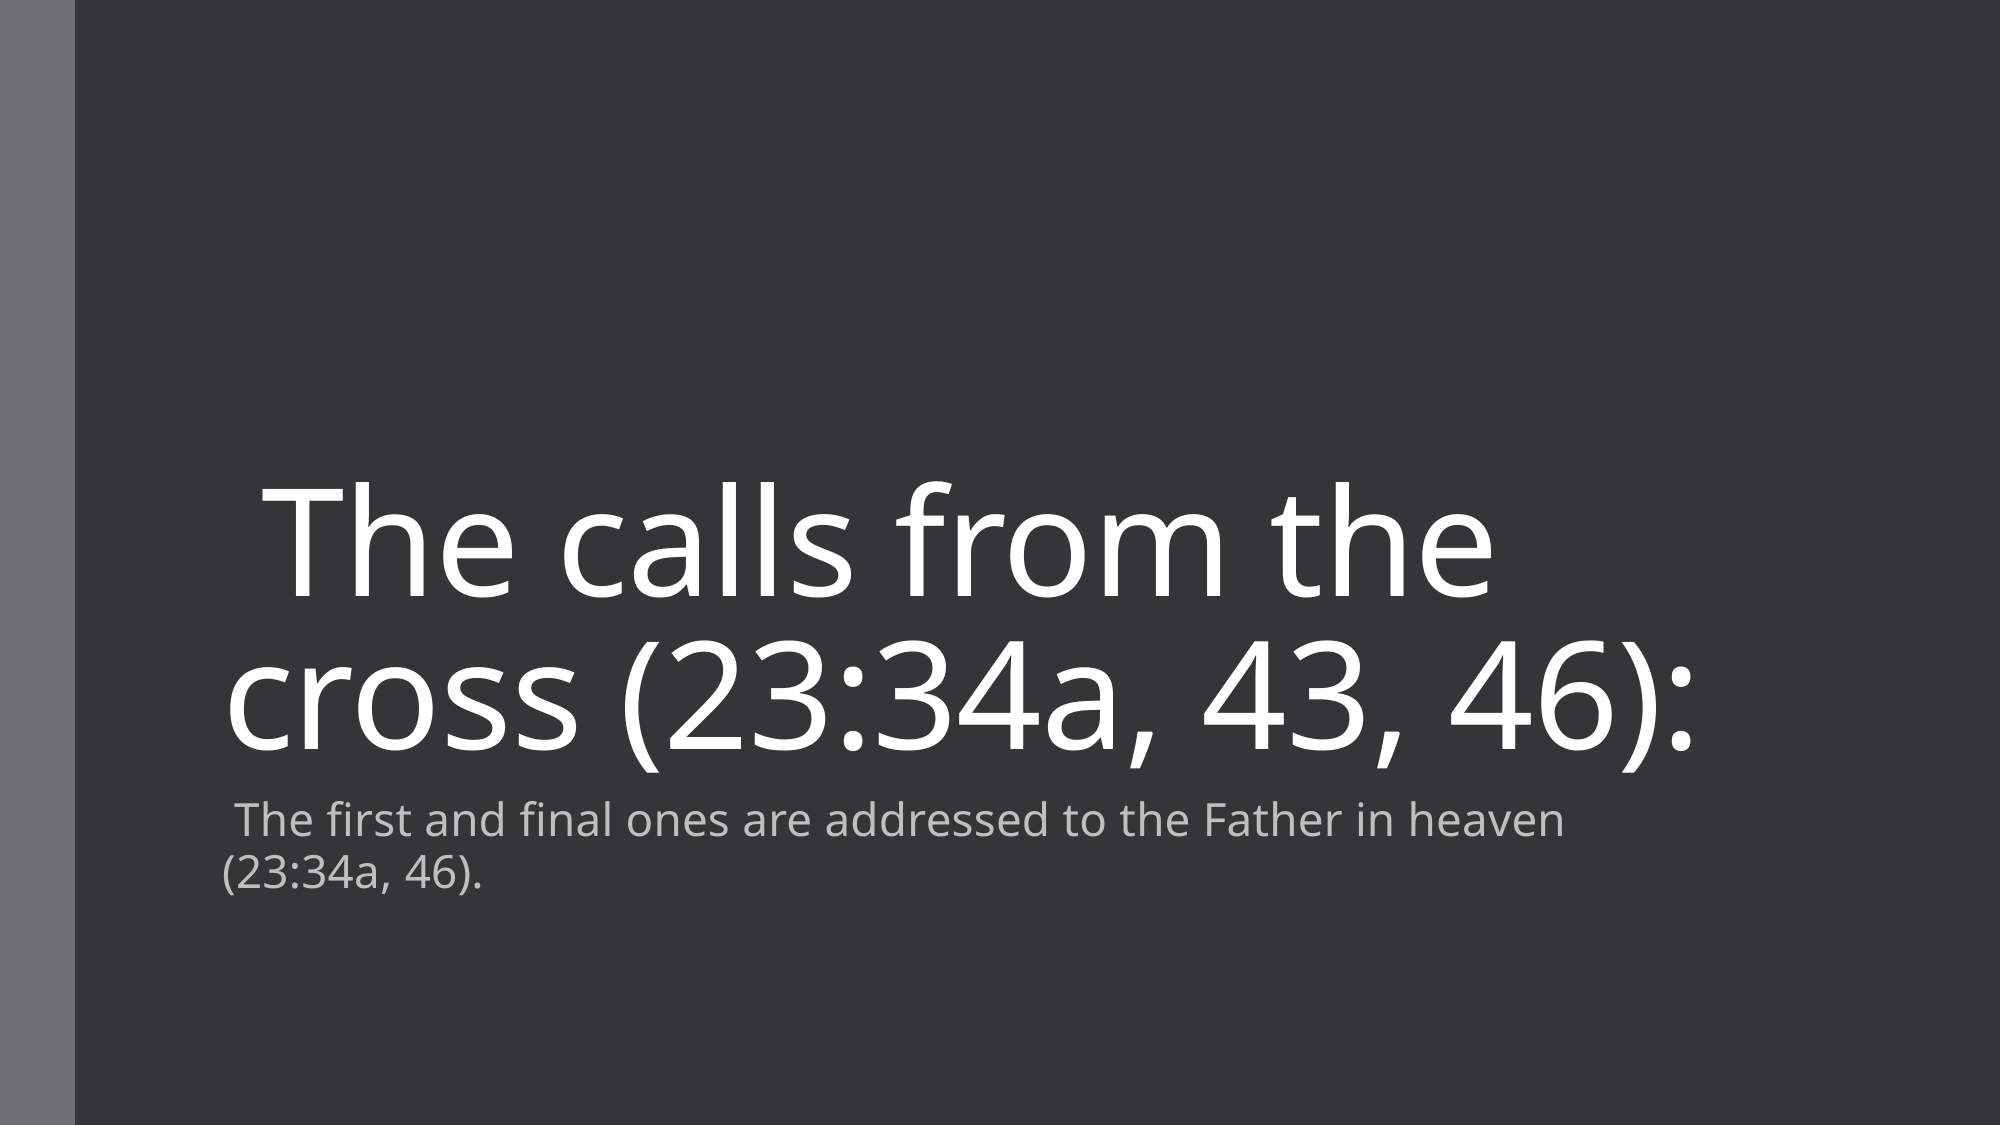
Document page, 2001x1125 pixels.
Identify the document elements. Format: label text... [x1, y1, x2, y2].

title The calls from the cross (23:34a, 43, 46): [206, 124, 1752, 787]
subtitle The first and final ones are addressed to the Father in heaven (23:34a, 46). [206, 787, 1752, 1066]
